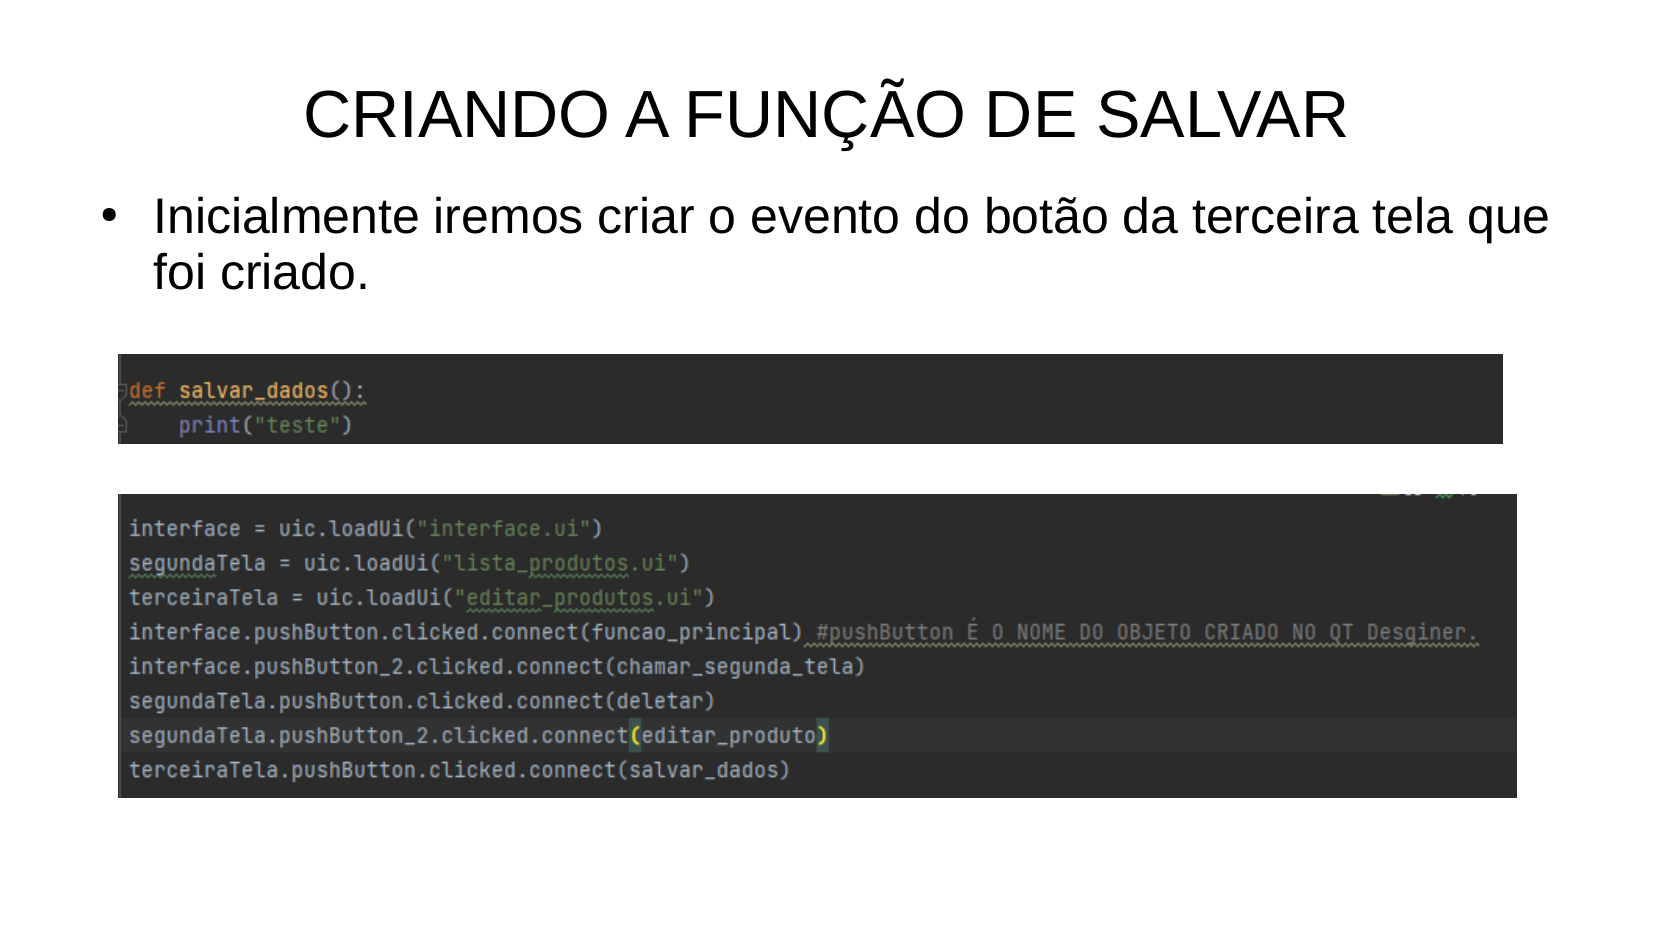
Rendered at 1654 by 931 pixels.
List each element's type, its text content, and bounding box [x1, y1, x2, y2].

picture [118, 494, 1517, 798]
picture [118, 354, 1503, 444]
list Inicialmente iremos criar o evento do botão da terceira tela que foi criado. [82, 188, 1571, 355]
title CRIANDO A FUNÇÃO DE SALVAR [82, 37, 1571, 188]
